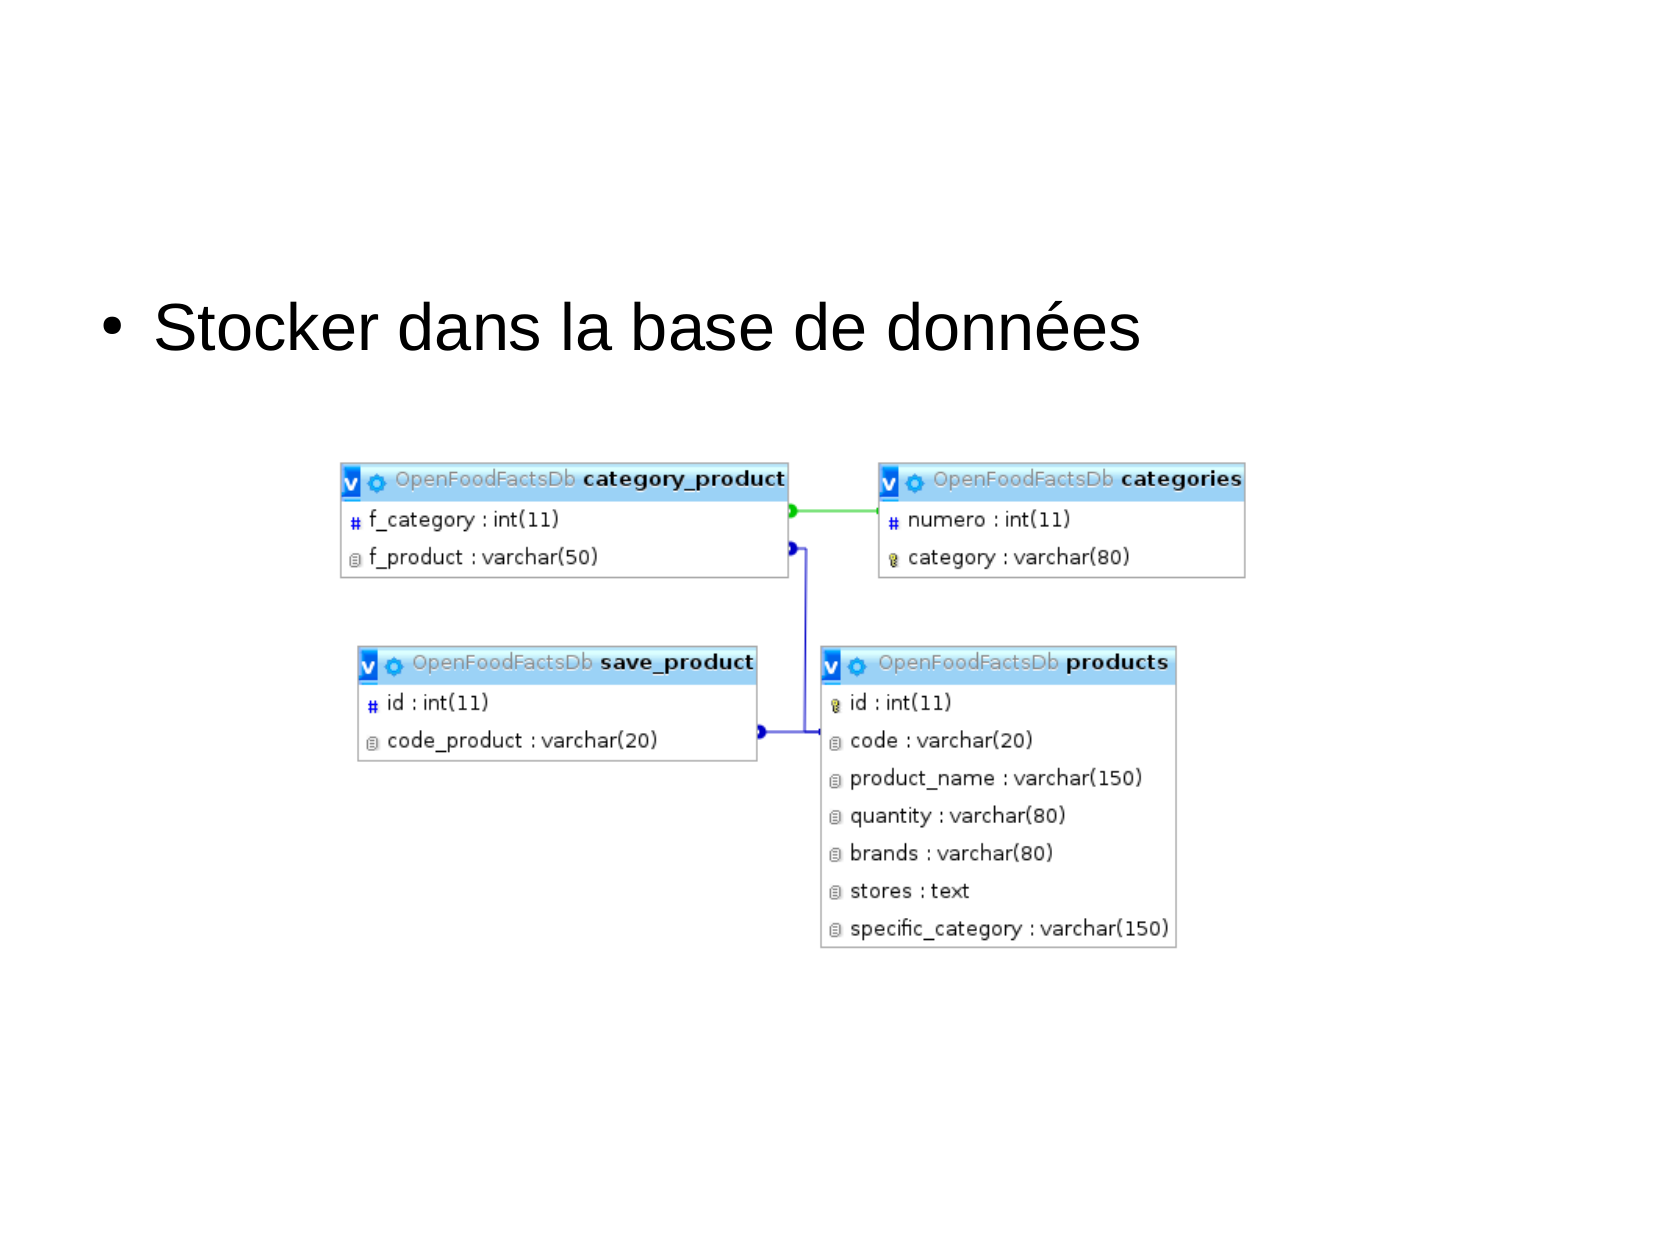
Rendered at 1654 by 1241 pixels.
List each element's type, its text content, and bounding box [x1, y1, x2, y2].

picture [295, 436, 1260, 975]
list Stocker dans la base de données [82, 290, 1571, 1010]
